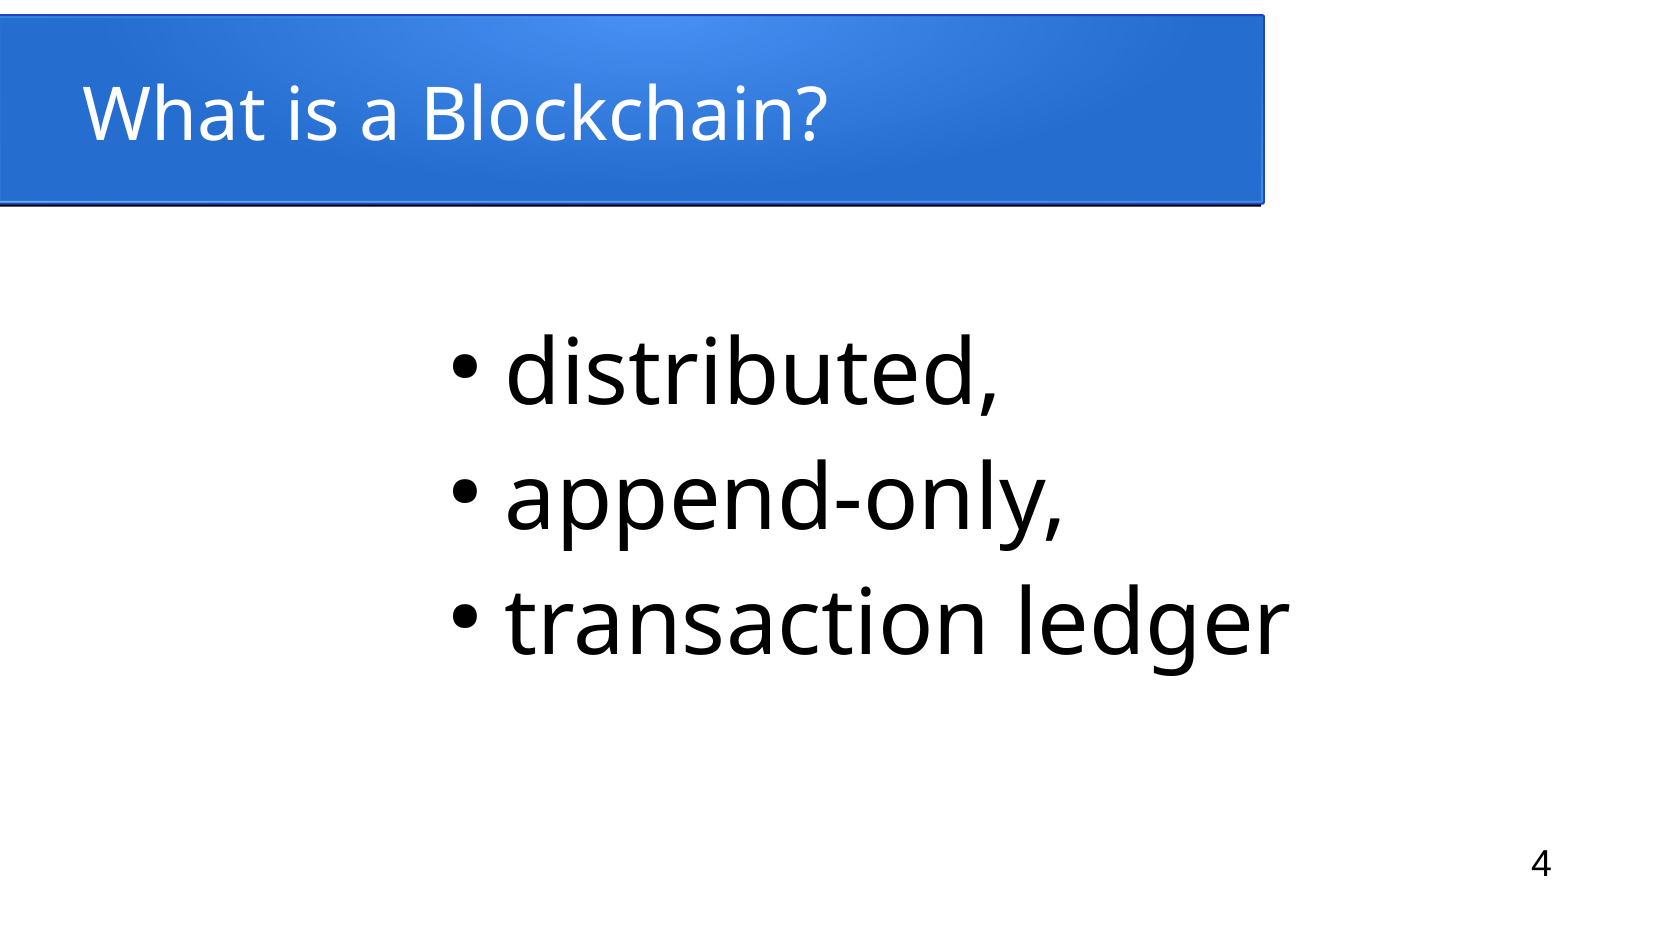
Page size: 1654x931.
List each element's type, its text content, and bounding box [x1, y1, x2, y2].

title What is a Blockchain? [82, 35, 1235, 189]
subtitle distributed, append-only, transaction ledger [82, 224, 1571, 764]
